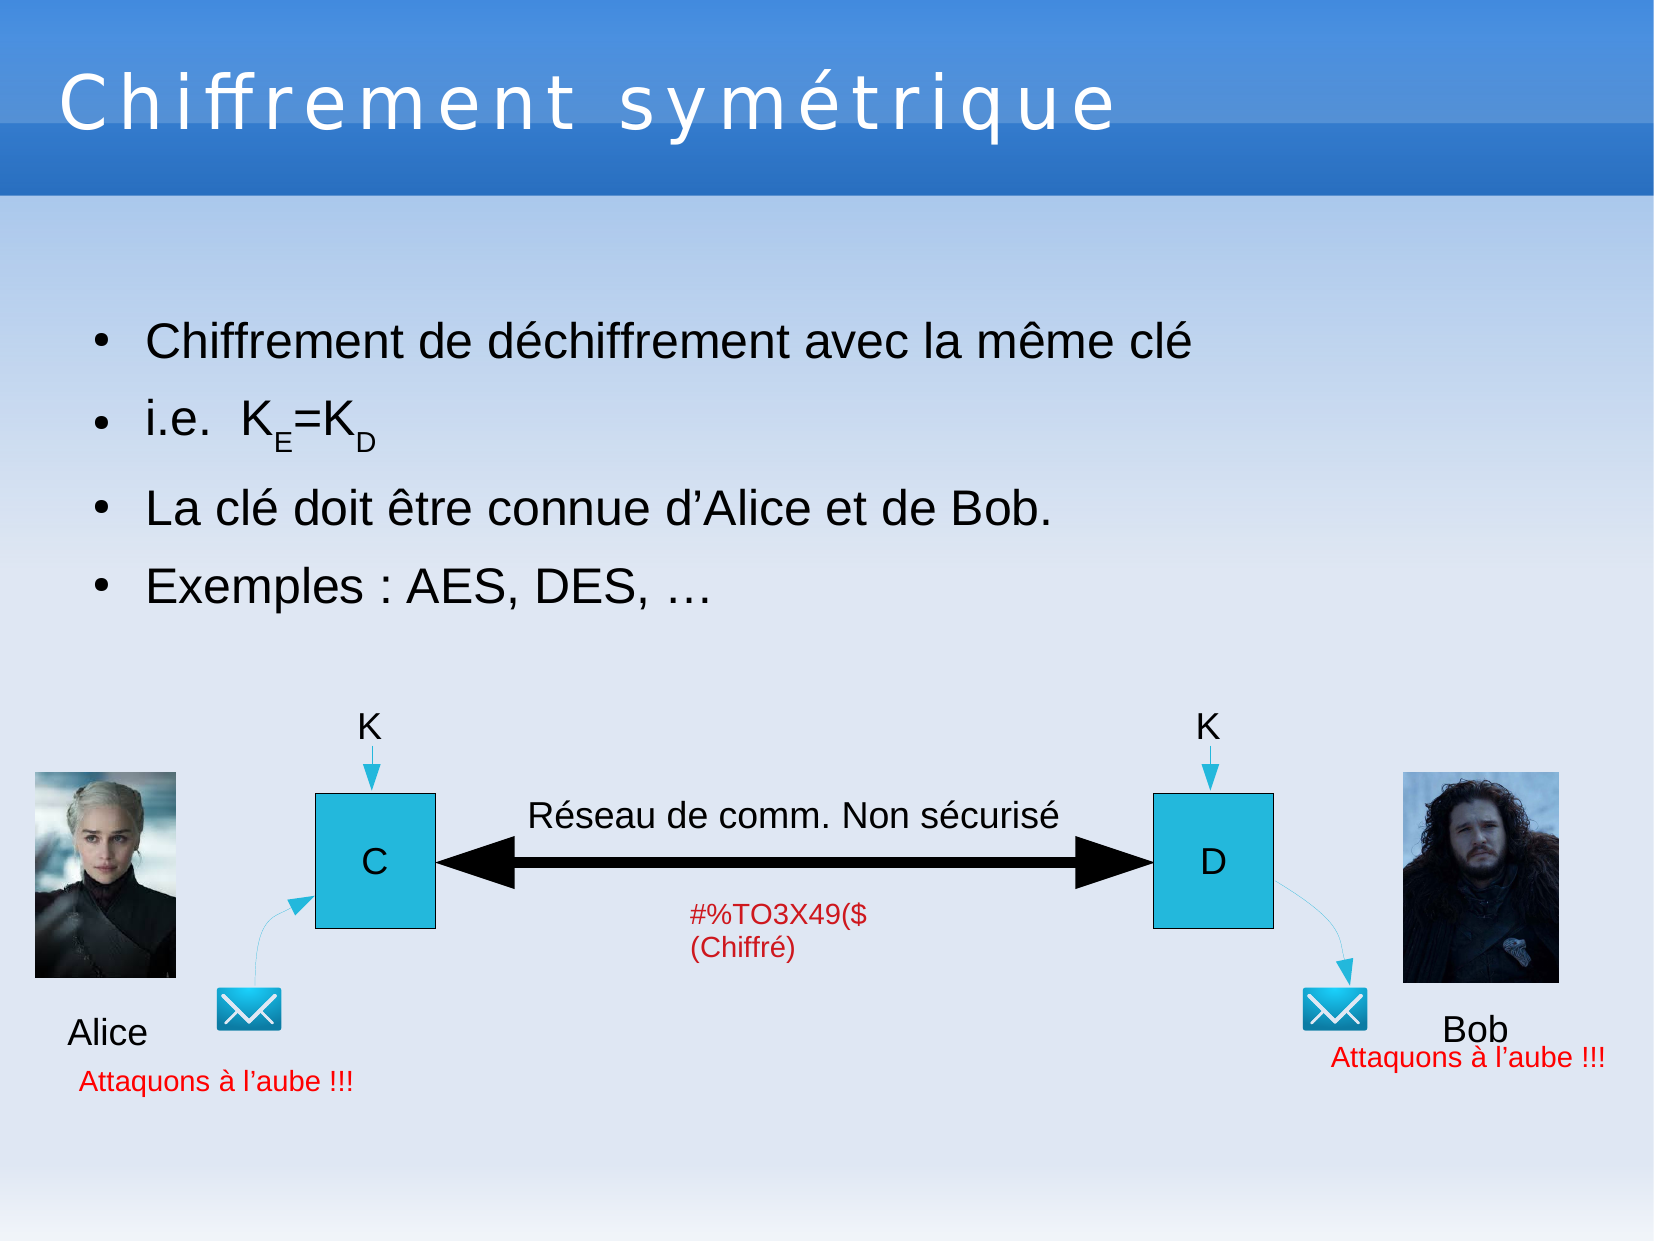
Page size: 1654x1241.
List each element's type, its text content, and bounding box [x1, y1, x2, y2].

list Chiffrement de déchiffrement avec la même clé i.e. KE=KD La clé doit être connue d’Alice et de Bob. Exemples : AES, DES, … [75, 235, 1564, 692]
title Chiffrement symétrique [59, 29, 1270, 178]
text_box Alice [52, 1003, 164, 1061]
text_box Bob [1427, 1000, 1524, 1033]
text_box Attaquons à l’aube !!! [1315, 1033, 1622, 1082]
text_box K [342, 698, 397, 755]
text_box D [1153, 793, 1274, 929]
text_box Réseau de comm. Non sécurisé [512, 787, 1075, 845]
text_box #%TO3X49($ (Chiffré) [675, 890, 883, 971]
text_box K [1180, 698, 1236, 755]
text_box Attaquons à l’aube !!! [63, 1057, 370, 1106]
picture [0, 0, 1654, 1241]
text_box C [315, 793, 436, 929]
